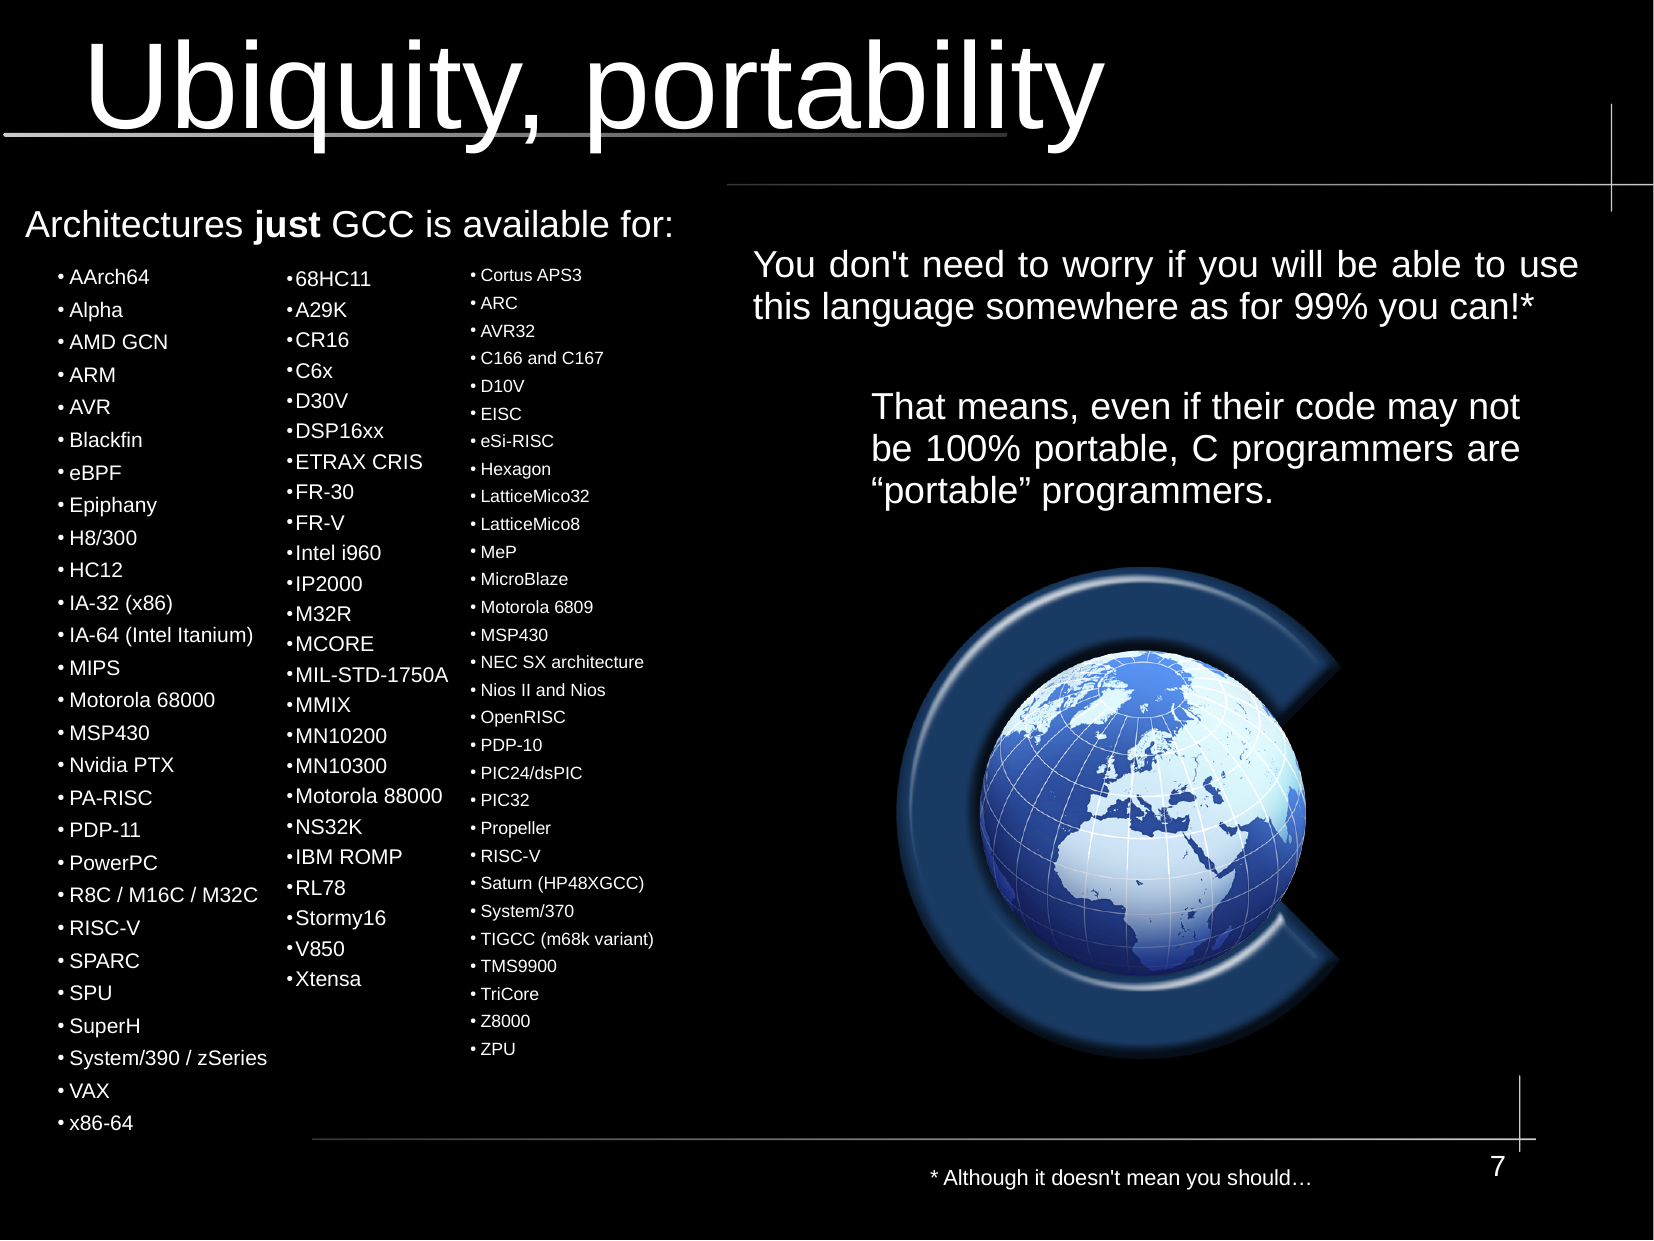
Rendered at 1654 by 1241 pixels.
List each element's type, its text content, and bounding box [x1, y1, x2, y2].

text_box Architectures just GCC is available for: [0, 196, 709, 296]
list AArch64 Alpha AMD GCN ARM AVR Blackfin eBPF Epiphany H8/300 HC12 IA-32 (x86) IA-64 (Intel Itanium) MIPS Motorola 68000 MSP430 Nvidia PTX PA-RISC PDP-11 PowerPC R8C / M16C / M32C RISC-V SPARC SPU SuperH System/390 / zSeries VAX x86-64 [53, 265, 284, 1152]
text_box You don't need to worry if you will be able to use this language somewhere as for 99% you can!* [738, 236, 1595, 355]
picture [886, 560, 1359, 1069]
list 68HC11 A29K CR16 C6x D30V DSP16xx ETRAX CRIS FR-30 FR-V Intel i960 IP2000 M32R MCORE MIL-STD-1750A MMIX MN10200 MN10300 Motorola 88000 NS32K IBM ROMP RL78 Stormy16 V850 Xtensa [283, 267, 461, 1034]
text_box * Although it doesn't mean you should… [915, 1158, 1329, 1199]
list Cortus APS3 ARC AVR32 C166 and C167 D10V EISC eSi-RISC Hexagon LatticeMico32 LatticeMico8 MeP MicroBlaze Motorola 6809 MSP430 NEC SX architecture Nios II and Nios OpenRISC PDP-10 PIC24/dsPIC PIC32 Propeller RISC-V Saturn (HP48XGCC) System/370 TIGCC (m68k variant) TMS9900 TriCore Z8000 ZPU [466, 296, 680, 1093]
text_box That means, even if their code may not be 100% portable, C programmers are “portable” programmers. [856, 378, 1536, 532]
title Ubiquity, portability [23, 15, 1589, 158]
